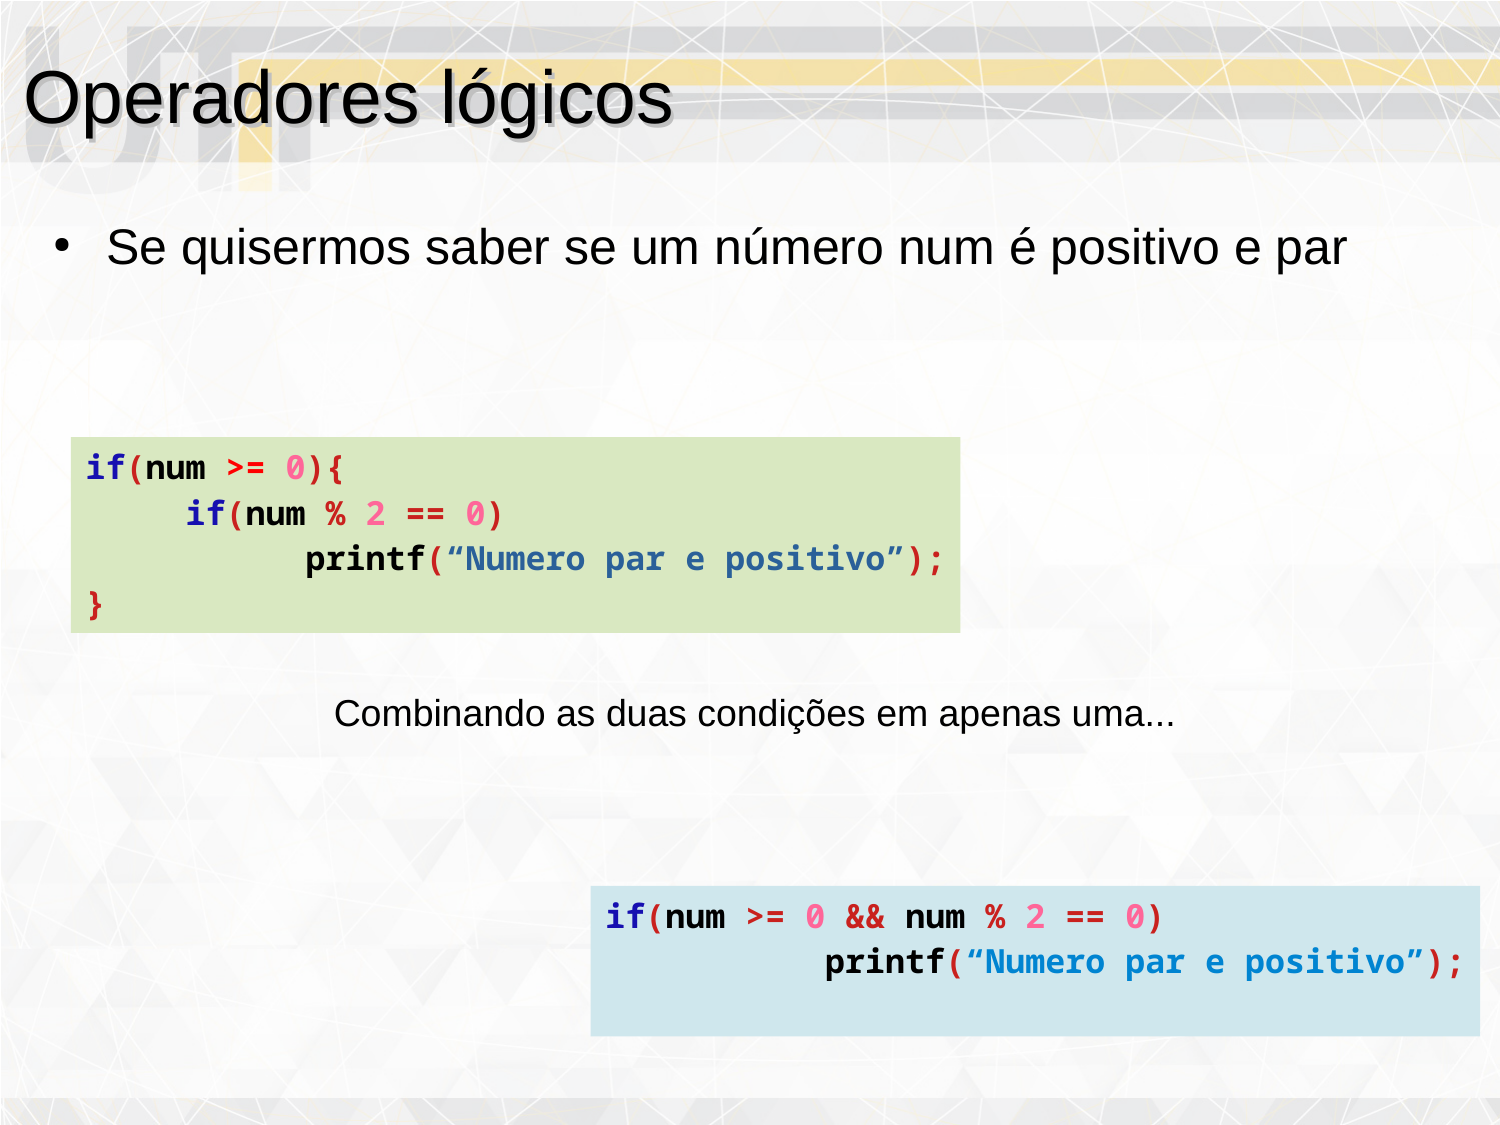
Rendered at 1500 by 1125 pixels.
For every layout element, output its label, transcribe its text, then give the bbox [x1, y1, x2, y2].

title Operadores lógicos [23, 18, 1489, 178]
text_box if(num >= 0 && num % 2 == 0) printf(“Numero par e positivo”); [590, 885, 1405, 1001]
text_box if(num >= 0){ if(num % 2 == 0) printf(“Numero par e positivo”); } [70, 437, 886, 585]
text_box Combinando as duas condições em apenas uma... [318, 685, 1191, 742]
list Se quisermos saber se um número num é positivo e par [35, 224, 1477, 1087]
